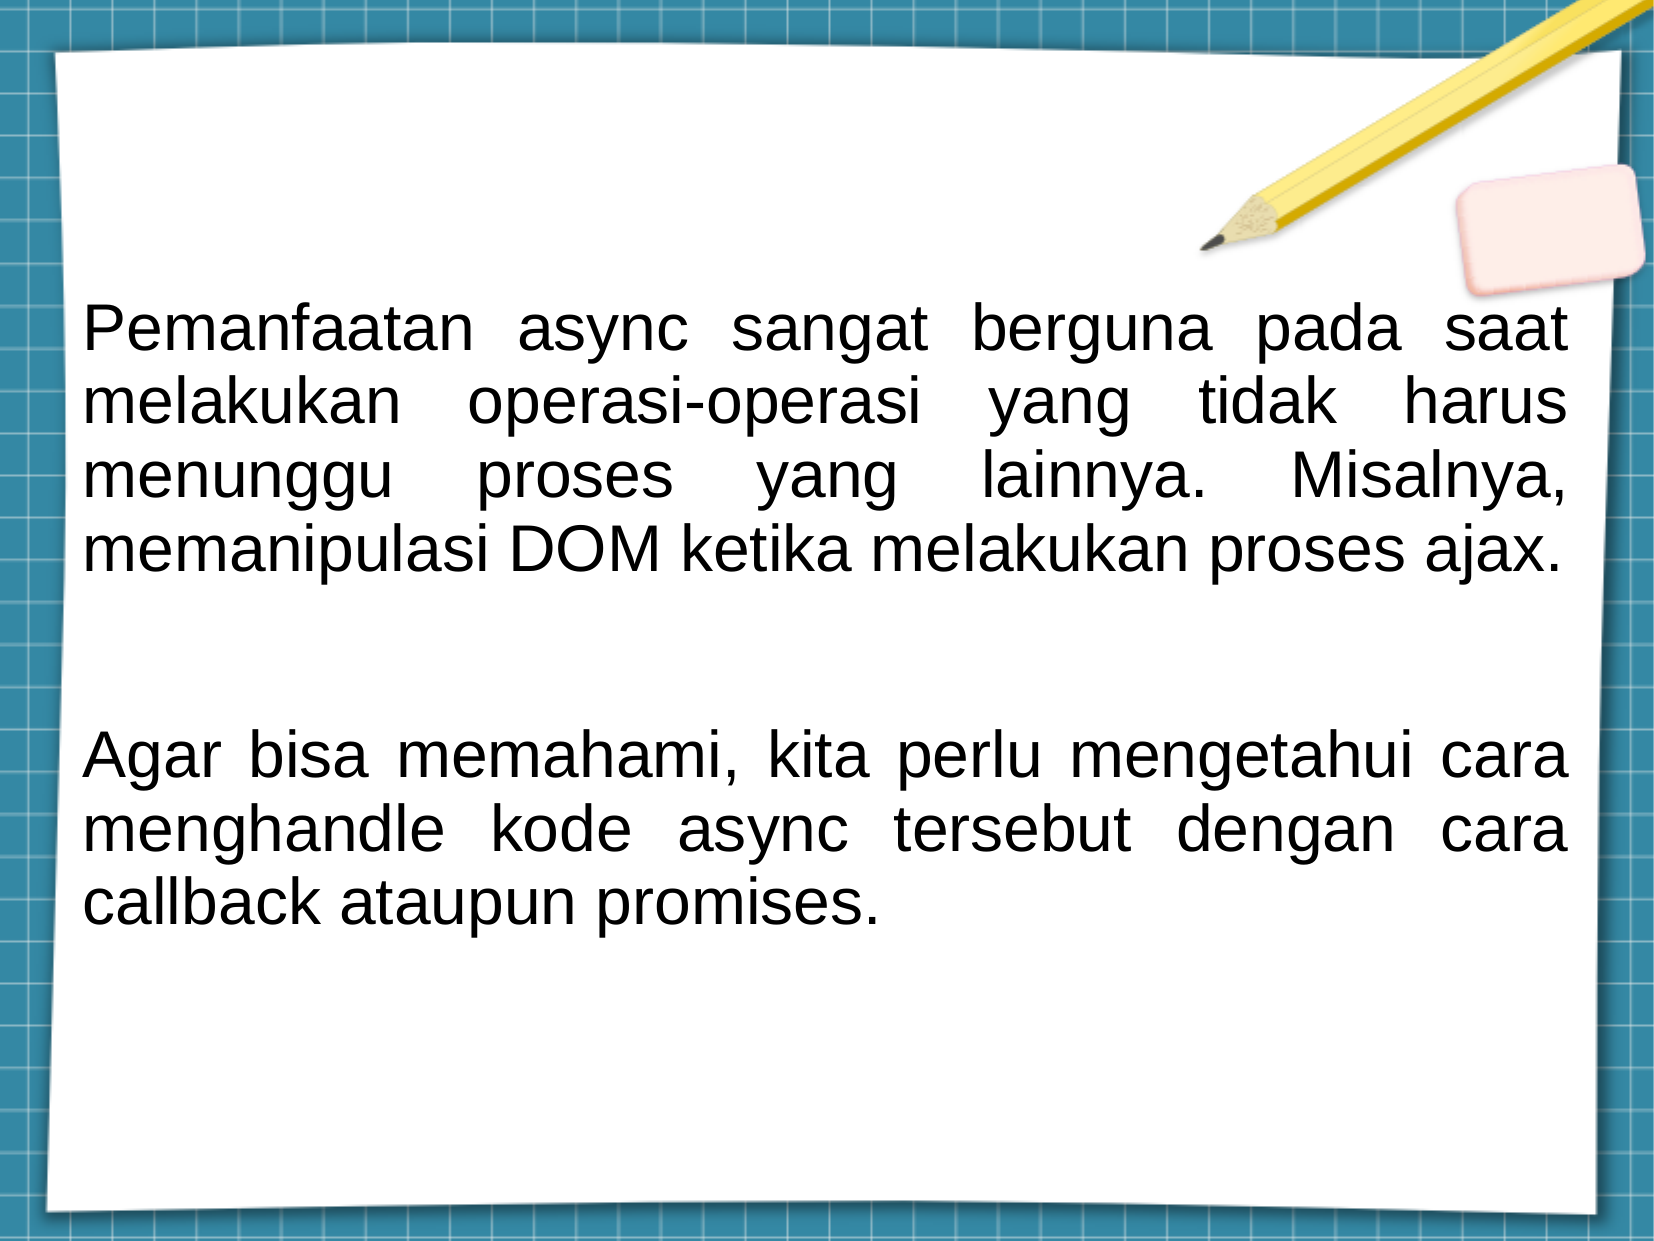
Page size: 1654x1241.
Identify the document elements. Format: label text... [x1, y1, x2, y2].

list Pemanfaatan async sangat berguna pada saat melakukan operasi-operasi yang tidak harus menunggu proses yang lainnya. Misalnya, memanipulasi DOM ketika melakukan proses ajax. Agar bisa memahami, kita perlu mengetahui cara menghandle kode async tersebut dengan cara callback ataupun promises. [82, 290, 1571, 1010]
picture [0, 0, 1654, 1241]
